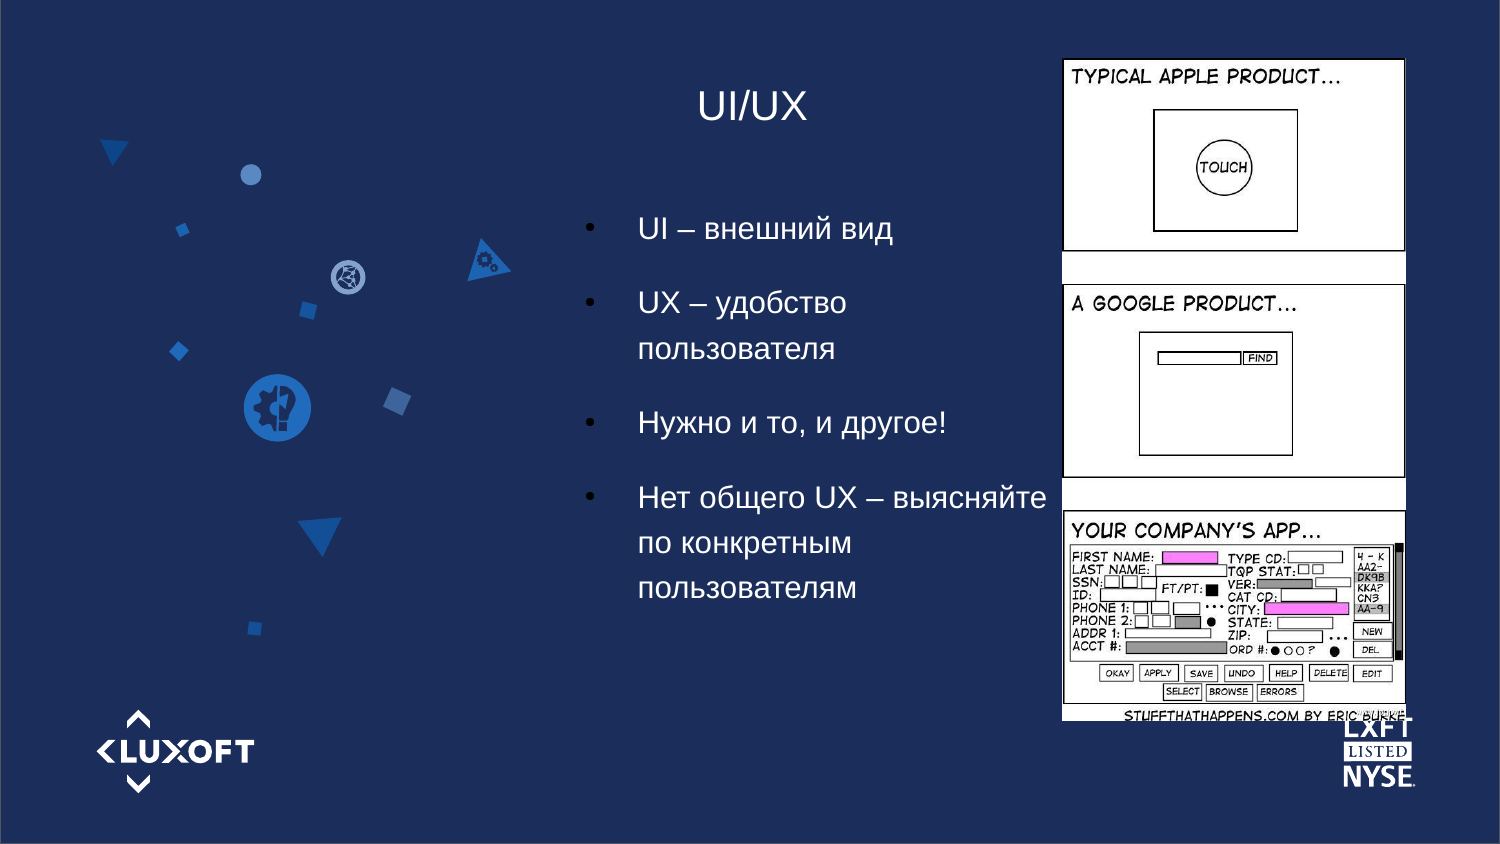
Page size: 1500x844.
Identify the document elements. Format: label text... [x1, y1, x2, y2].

list UI – внешний вид UX – удобство пользователя Нужно и то, и другое! Нет общего UX – выясняйте по конкретным пользователям [566, 200, 1052, 638]
title UI/UX [696, 35, 1335, 178]
picture [1062, 58, 1406, 721]
